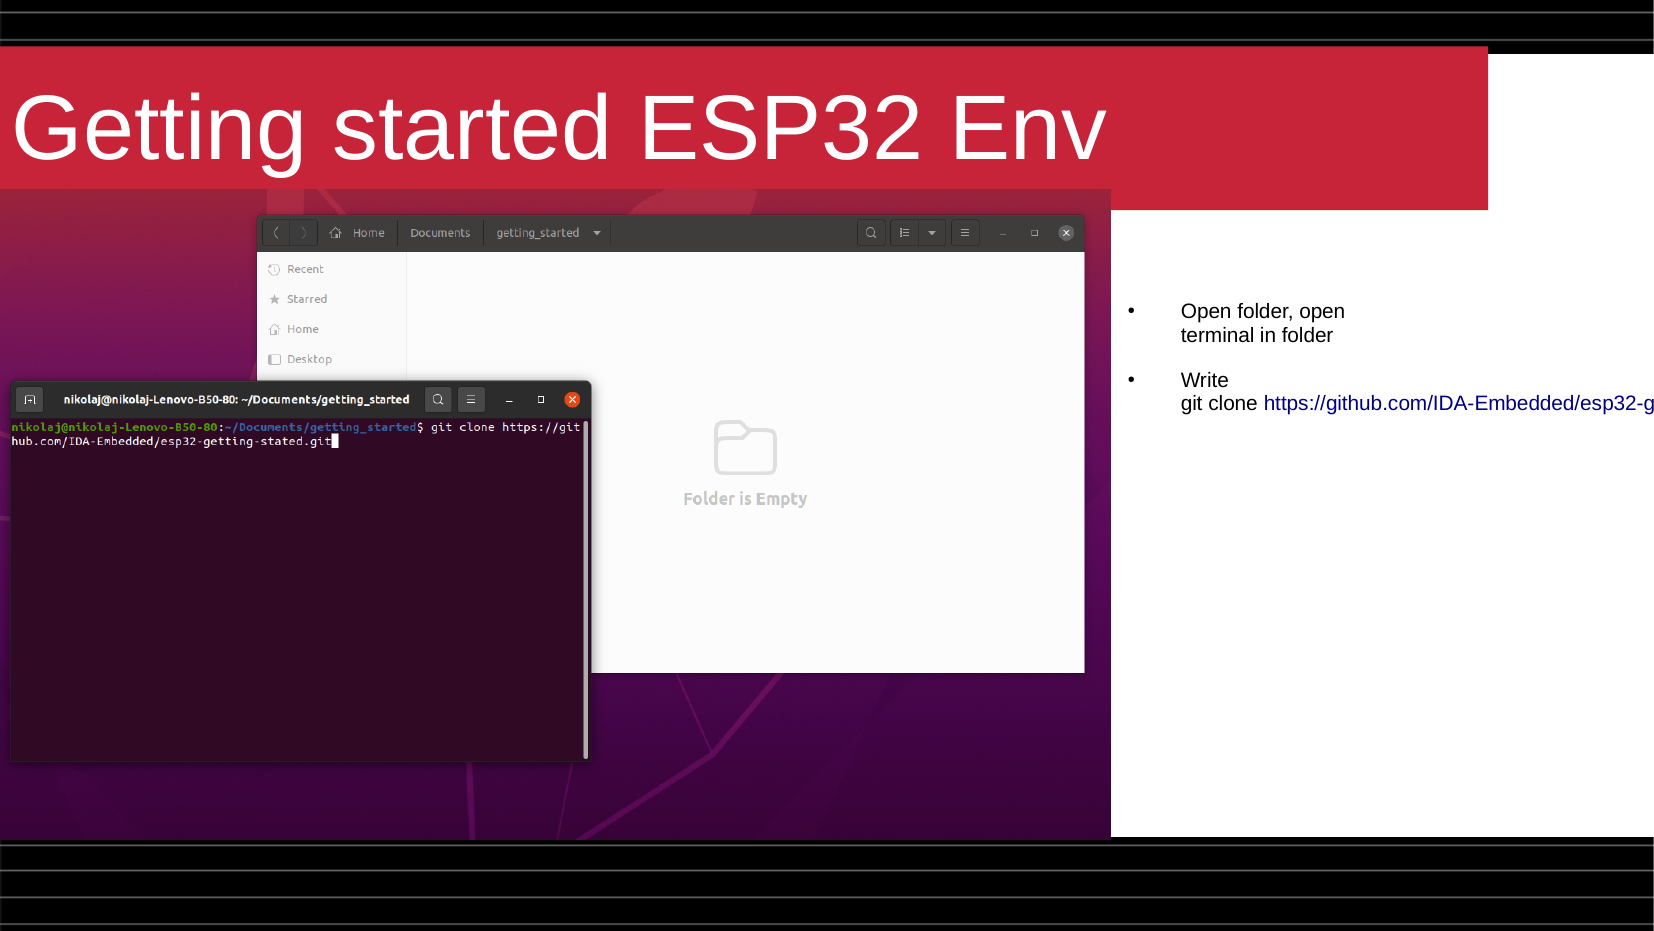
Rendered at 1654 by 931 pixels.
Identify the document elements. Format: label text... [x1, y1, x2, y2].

list Open folder, open terminal in folder Write git clone https://github.com/IDA-Embedded/esp32-getting-stated.git [1111, 300, 1654, 513]
picture [0, 0, 1654, 54]
title Getting started ESP32 Env [0, 46, 1489, 211]
picture [0, 189, 1654, 931]
